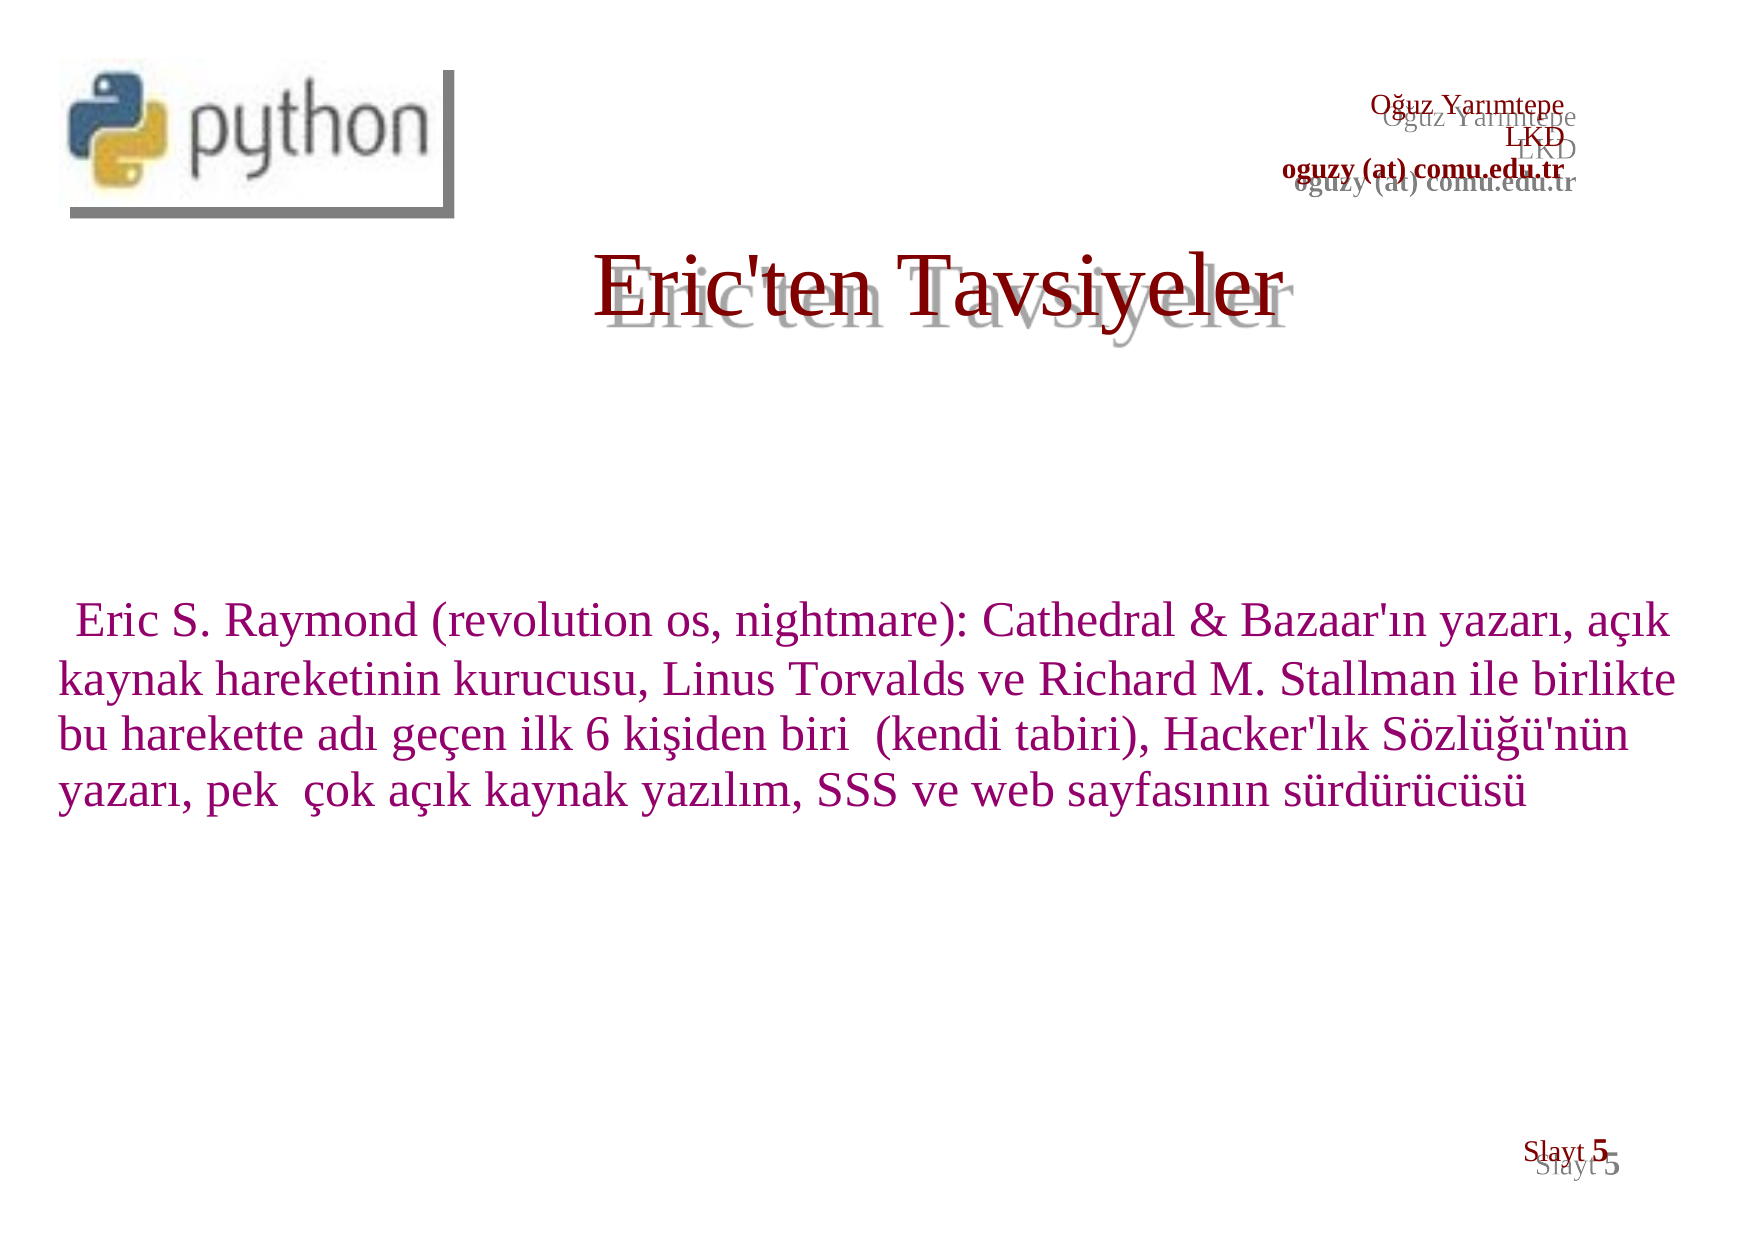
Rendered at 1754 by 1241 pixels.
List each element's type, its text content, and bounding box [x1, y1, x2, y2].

subtitle Eric S. Raymond (revolution os, nightmare): Cathedral & Bazaar'ın yazarı, açık kaynak hareketinin kurucusu, Linus Torvalds ve Richard M. Stallman ile birlikte bu harekette adı geçen ilk 6 kişiden biri (kendi tabiri), Hacker'lık Sözlüğü'nün yazarı, pek çok açık kaynak yazılım, SSS ve web sayfasının sürdürücüsü [59, 360, 1695, 1034]
title Eric'ten Tavsiyeler [194, 214, 1684, 355]
picture [59, 58, 443, 207]
